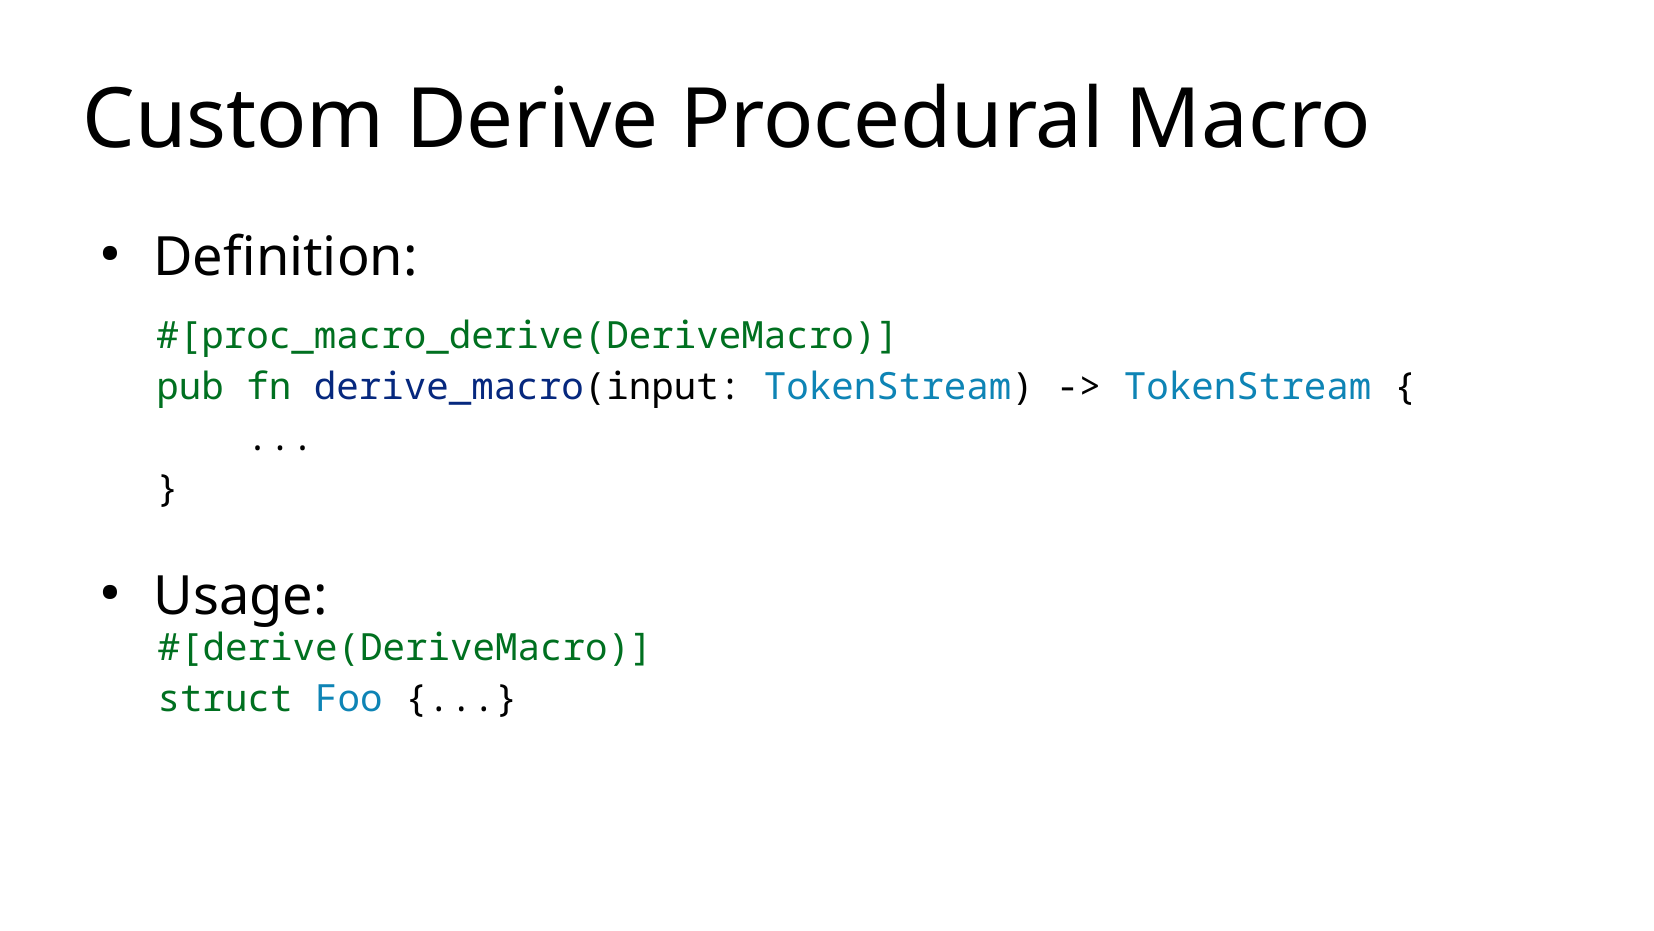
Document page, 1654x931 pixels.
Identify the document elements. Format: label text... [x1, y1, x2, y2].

list Definition: Usage: [82, 217, 1571, 758]
text_box #[proc_macro_derive(DeriveMacro)] pub fn derive_macro(input: TokenStream) -> TokenStream { ... } [141, 301, 1460, 501]
text_box #[derive(DeriveMacro)] struct Foo {...} [142, 613, 679, 721]
title Custom Derive Procedural Macro [82, 37, 1571, 193]
